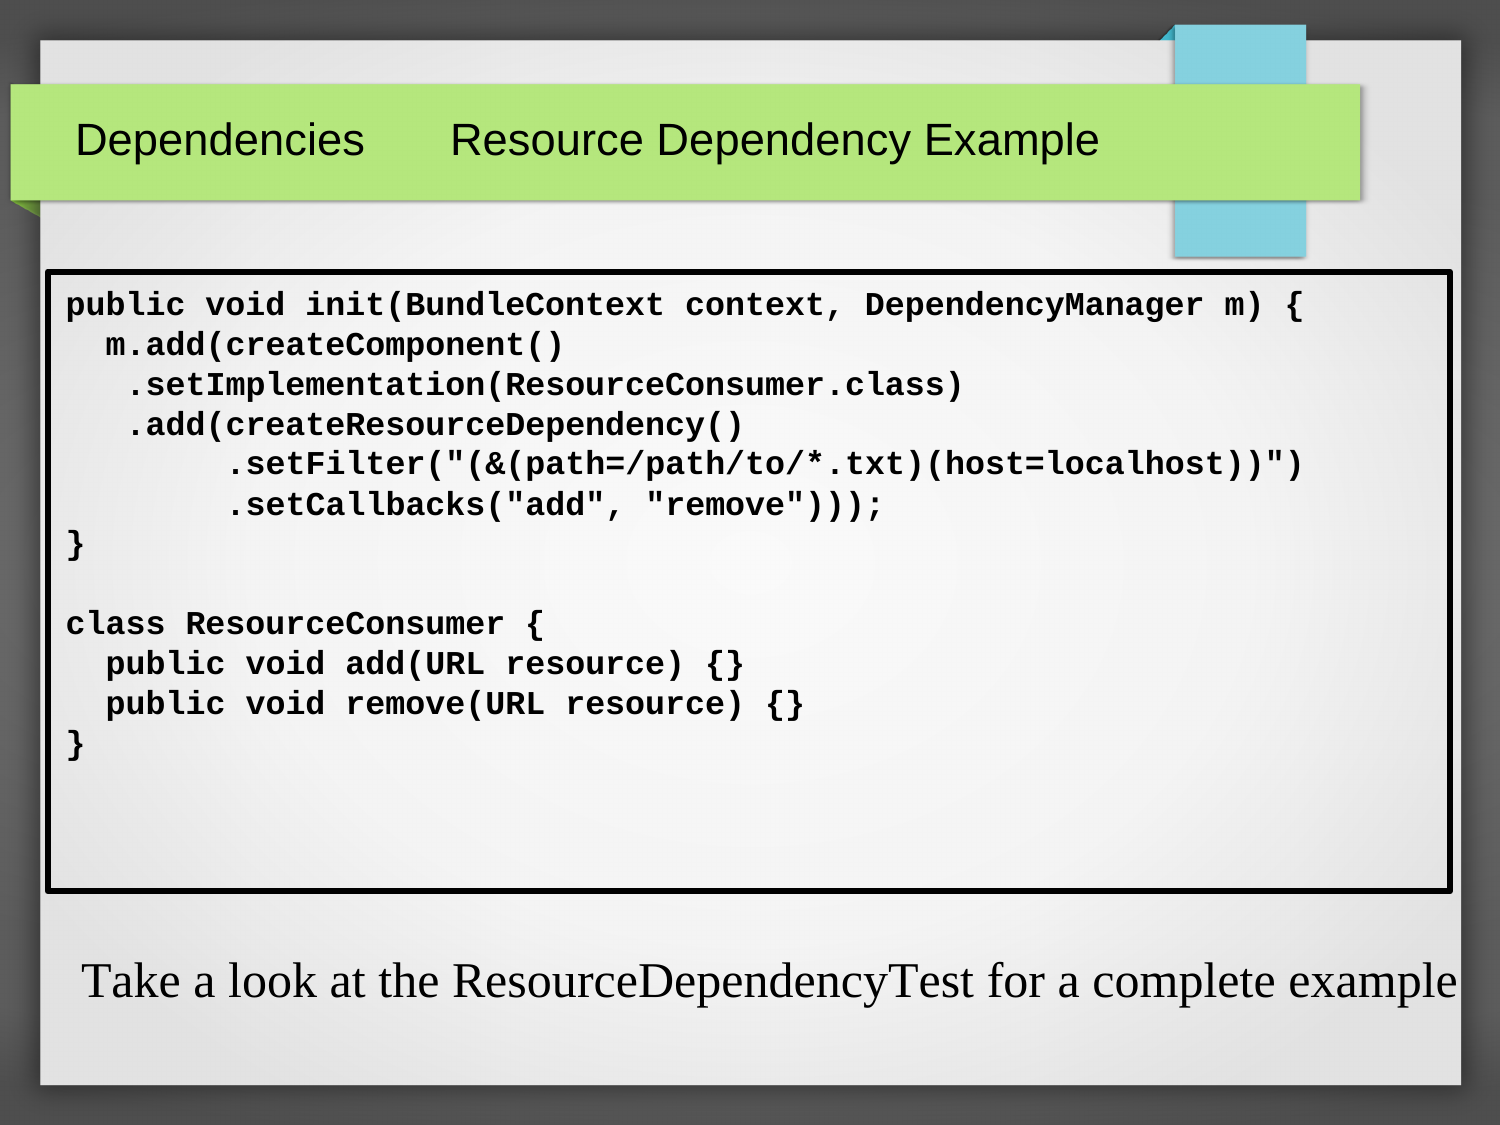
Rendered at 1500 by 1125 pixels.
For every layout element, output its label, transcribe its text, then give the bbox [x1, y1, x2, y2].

text_box public void init(BundleContext context, DependencyManager m) { m.add(createComponent() .setImplementation(ResourceConsumer.class) .add(createResourceDependency() .setFilter("(&(path=/path/to/*.txt)(host=localhost))") .setCallbacks("add", "remove"))); } class ResourceConsumer { public void add(URL resource) {} public void remove(URL resource) {} } [47, 271, 1450, 892]
picture [0, 0, 1500, 1125]
title Dependencies Resource Dependency Example [75, 85, 1147, 193]
text_box Take a look at the ResourceDependencyTest for a complete example [66, 940, 1467, 1015]
